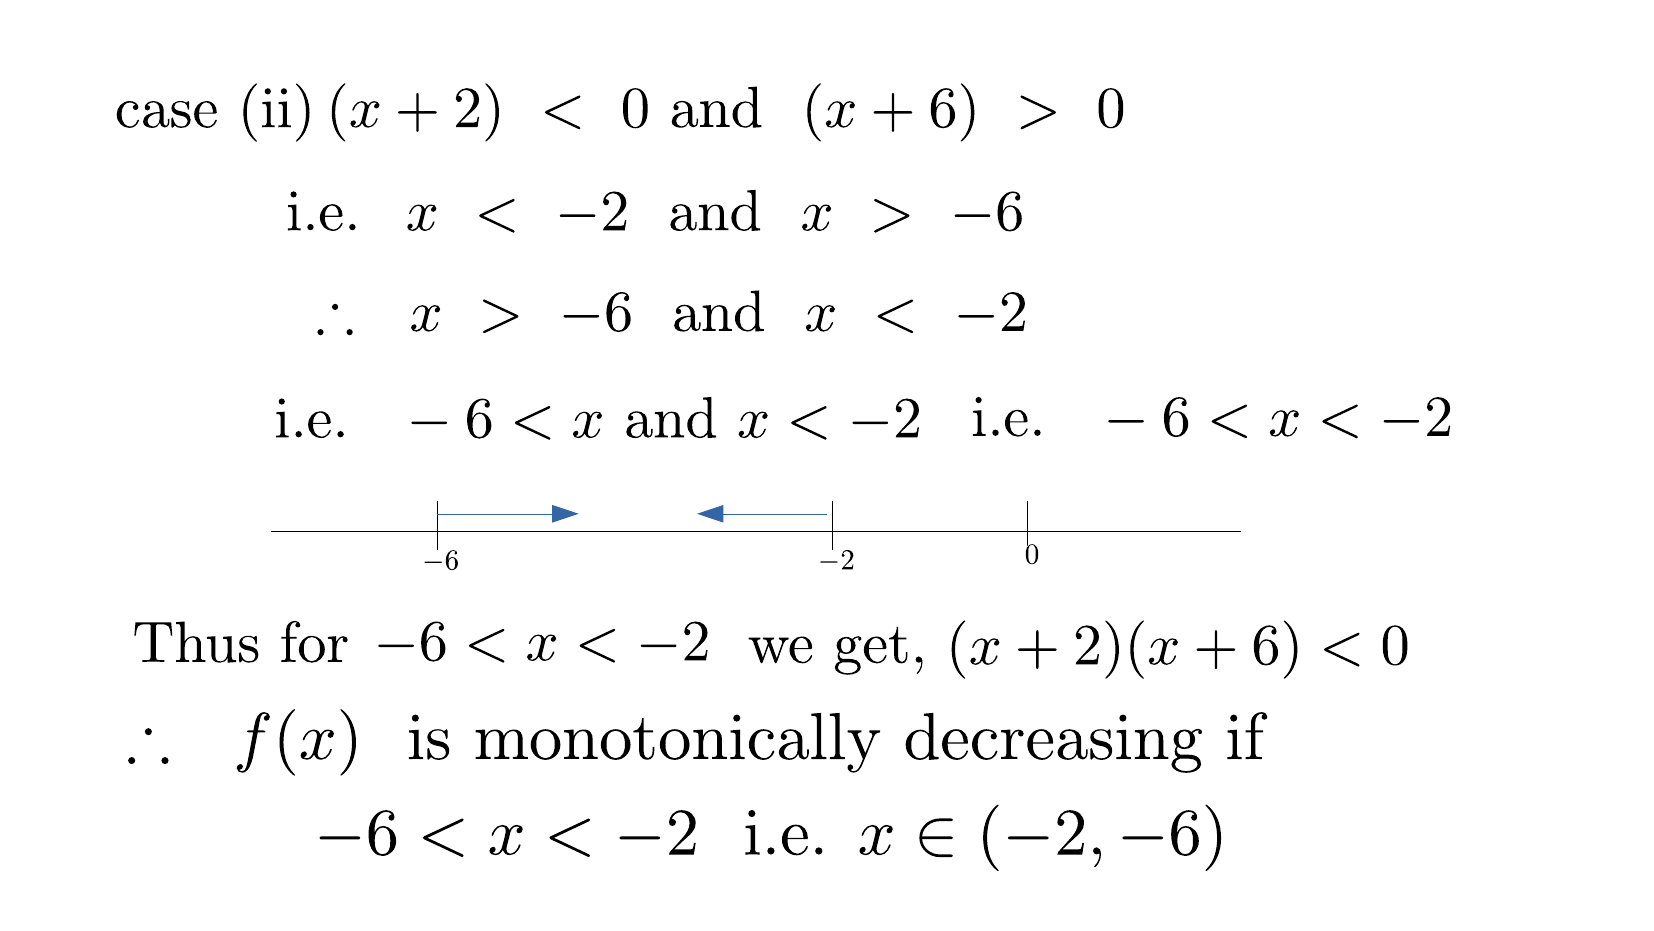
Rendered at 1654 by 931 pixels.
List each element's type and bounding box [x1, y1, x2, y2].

title [47, 37, 1595, 898]
text_box [948, 620, 1408, 679]
text_box [116, 83, 310, 142]
text_box [134, 620, 348, 663]
text_box [317, 804, 1222, 872]
text_box [1025, 544, 1039, 565]
text_box [328, 83, 1124, 142]
text_box [748, 626, 923, 675]
text_box [819, 549, 854, 570]
text_box [972, 396, 1451, 439]
text_box [317, 290, 1025, 336]
text_box [376, 621, 708, 663]
text_box [423, 550, 458, 571]
text_box [128, 709, 1268, 776]
text_box [287, 189, 1022, 233]
text_box [276, 396, 920, 440]
